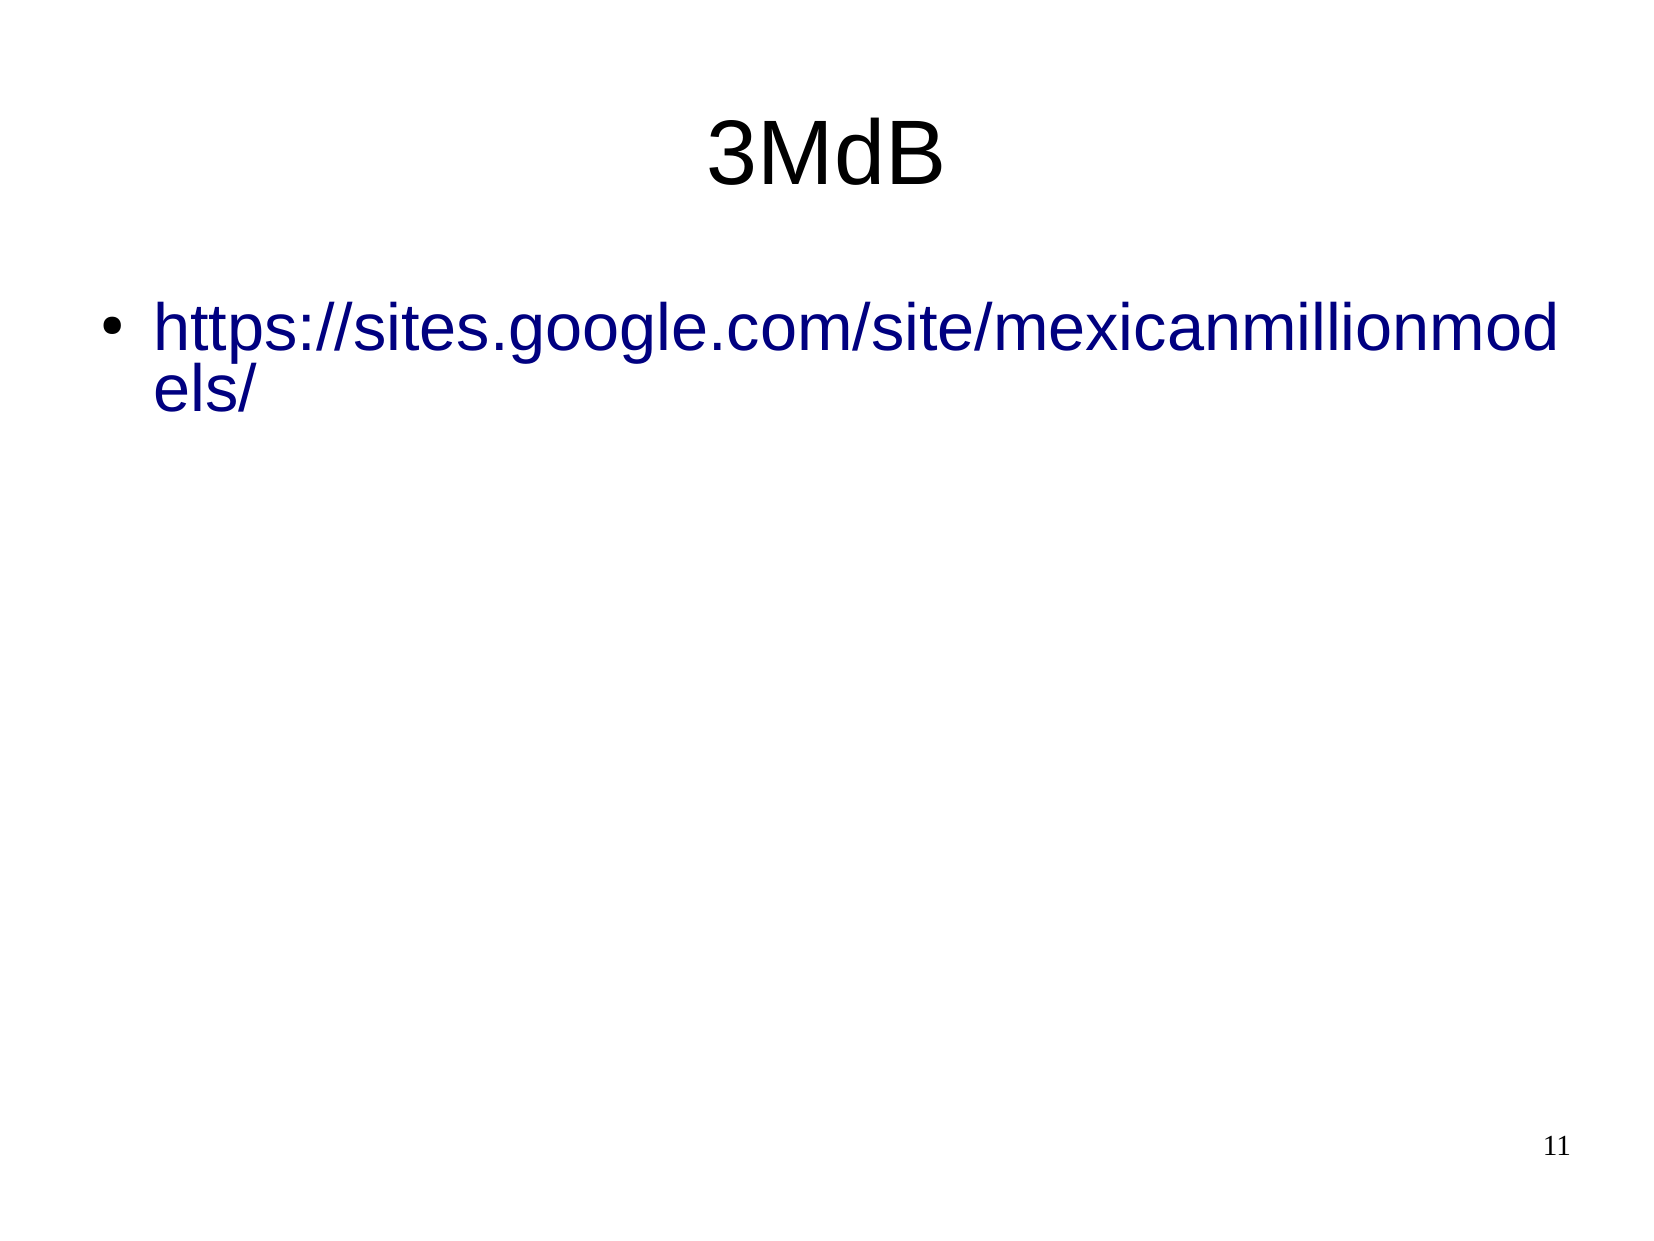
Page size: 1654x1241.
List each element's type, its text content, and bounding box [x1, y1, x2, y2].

title 3MdB [82, 49, 1571, 257]
list https://sites.google.com/site/mexicanmillionmodels/ [82, 290, 1571, 1010]
